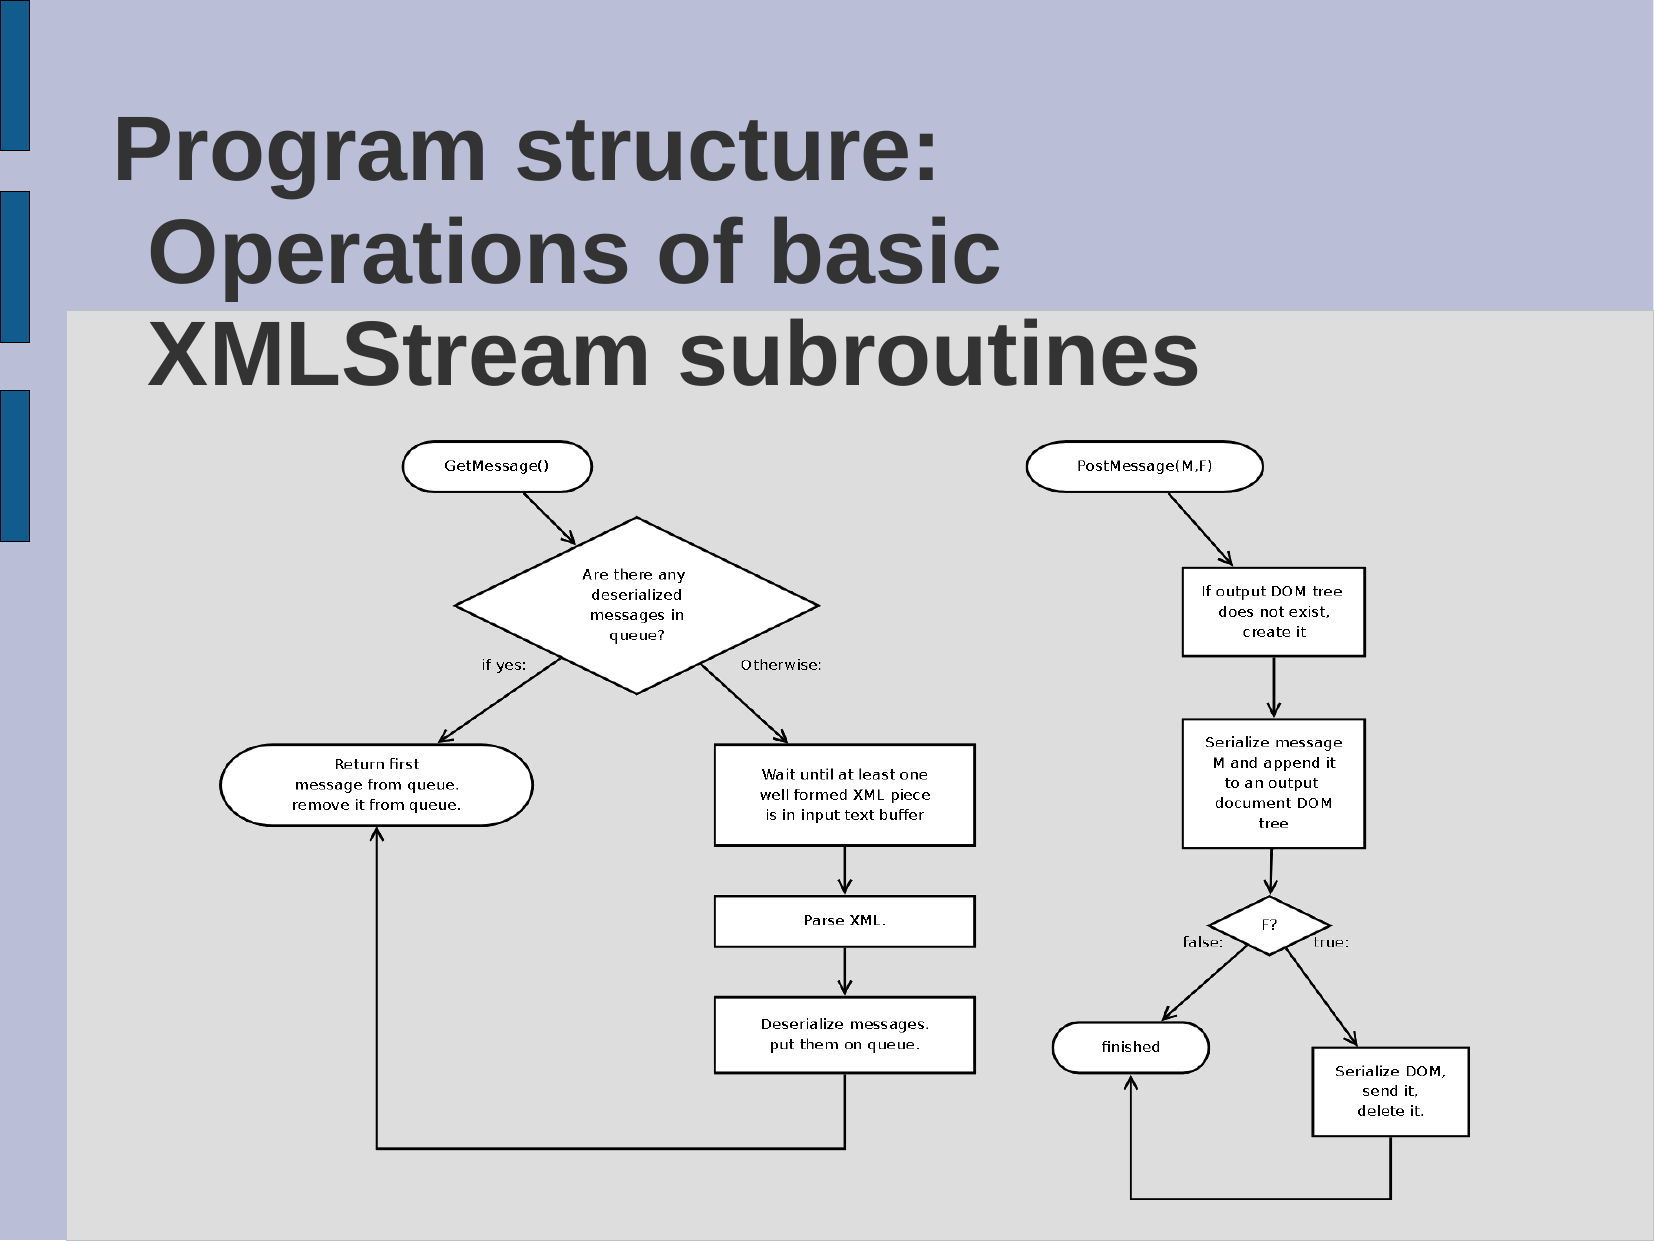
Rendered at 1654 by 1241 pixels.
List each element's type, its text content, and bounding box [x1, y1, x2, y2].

title Program structure: Operations of basic XMLStream subroutines [112, 97, 1525, 406]
picture [219, 412, 1501, 1201]
